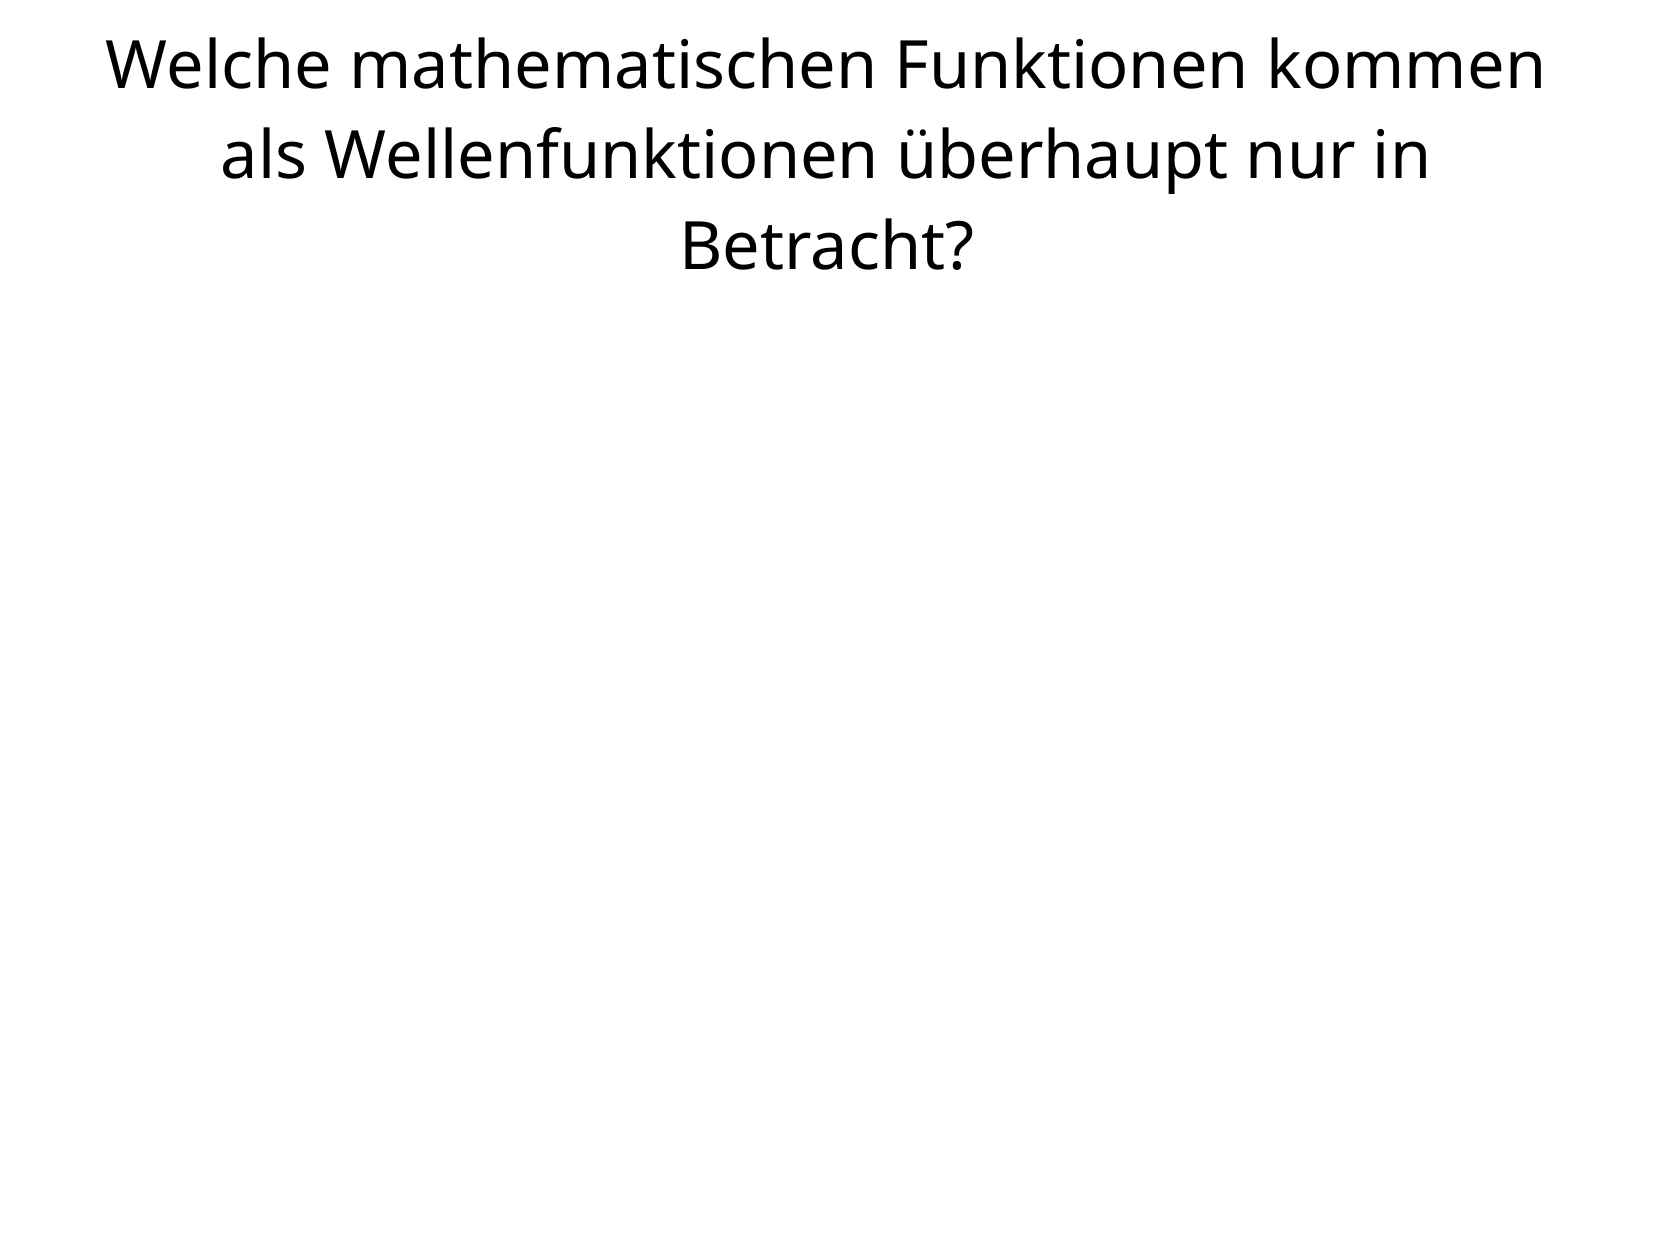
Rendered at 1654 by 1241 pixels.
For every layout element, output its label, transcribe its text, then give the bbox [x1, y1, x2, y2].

title Welche mathematischen Funktionen kommen als Wellenfunktionen überhaupt nur in Betracht? [82, 49, 1571, 257]
